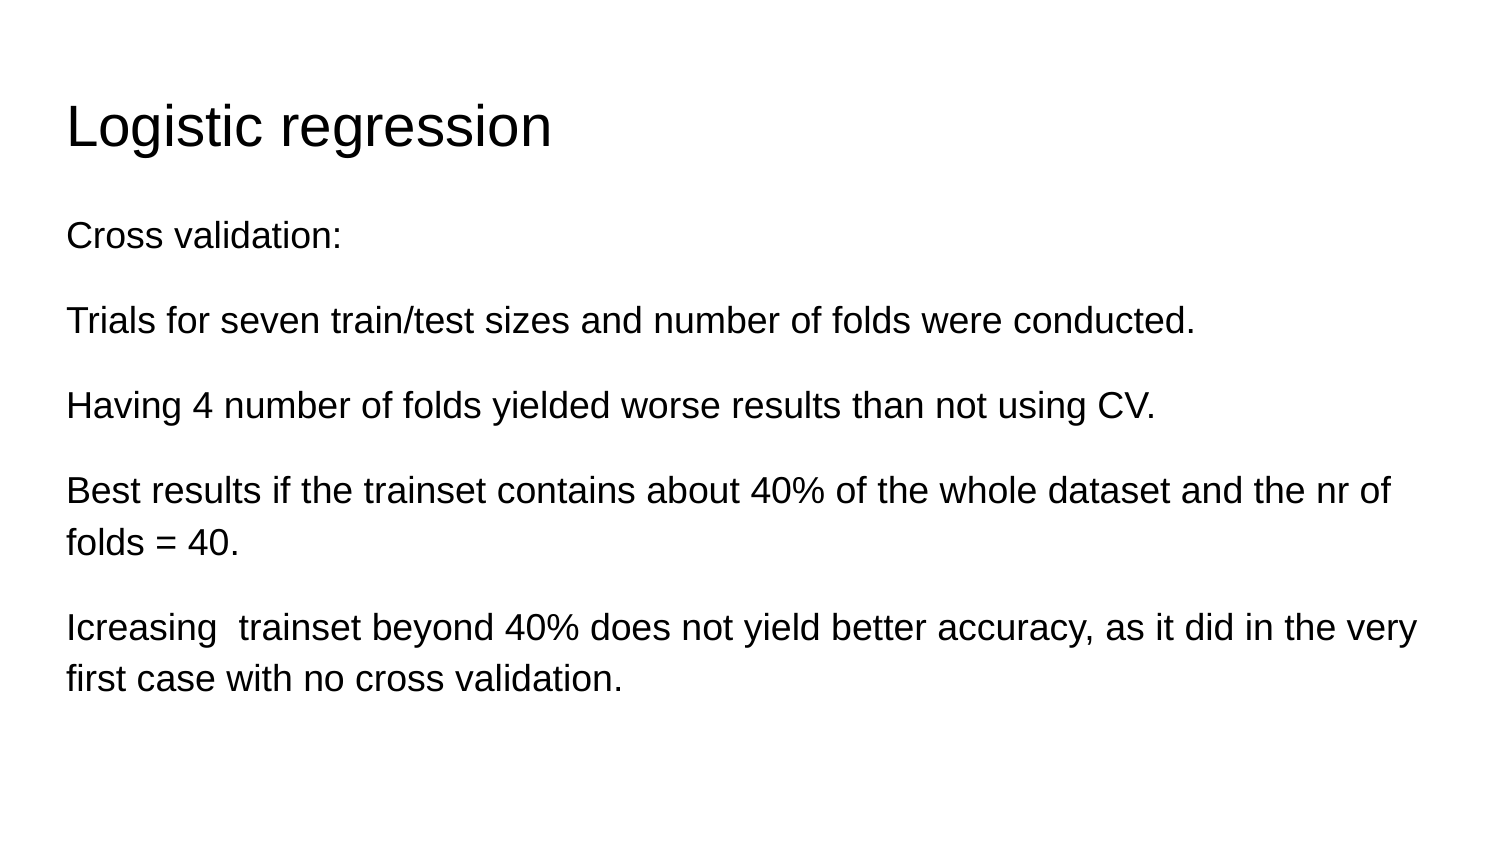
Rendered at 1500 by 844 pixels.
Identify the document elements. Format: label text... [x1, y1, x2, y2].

list Cross validation: Trials for seven train/test sizes and number of folds were conducted. Having 4 number of folds yielded worse results than not using CV. Best results if the trainset contains about 40% of the whole dataset and the nr of folds = 40. Icreasing trainset beyond 40% does not yield better accuracy, as it did in the very first case with no cross validation. [51, 189, 1449, 750]
title Logistic regression [51, 72, 1449, 167]
